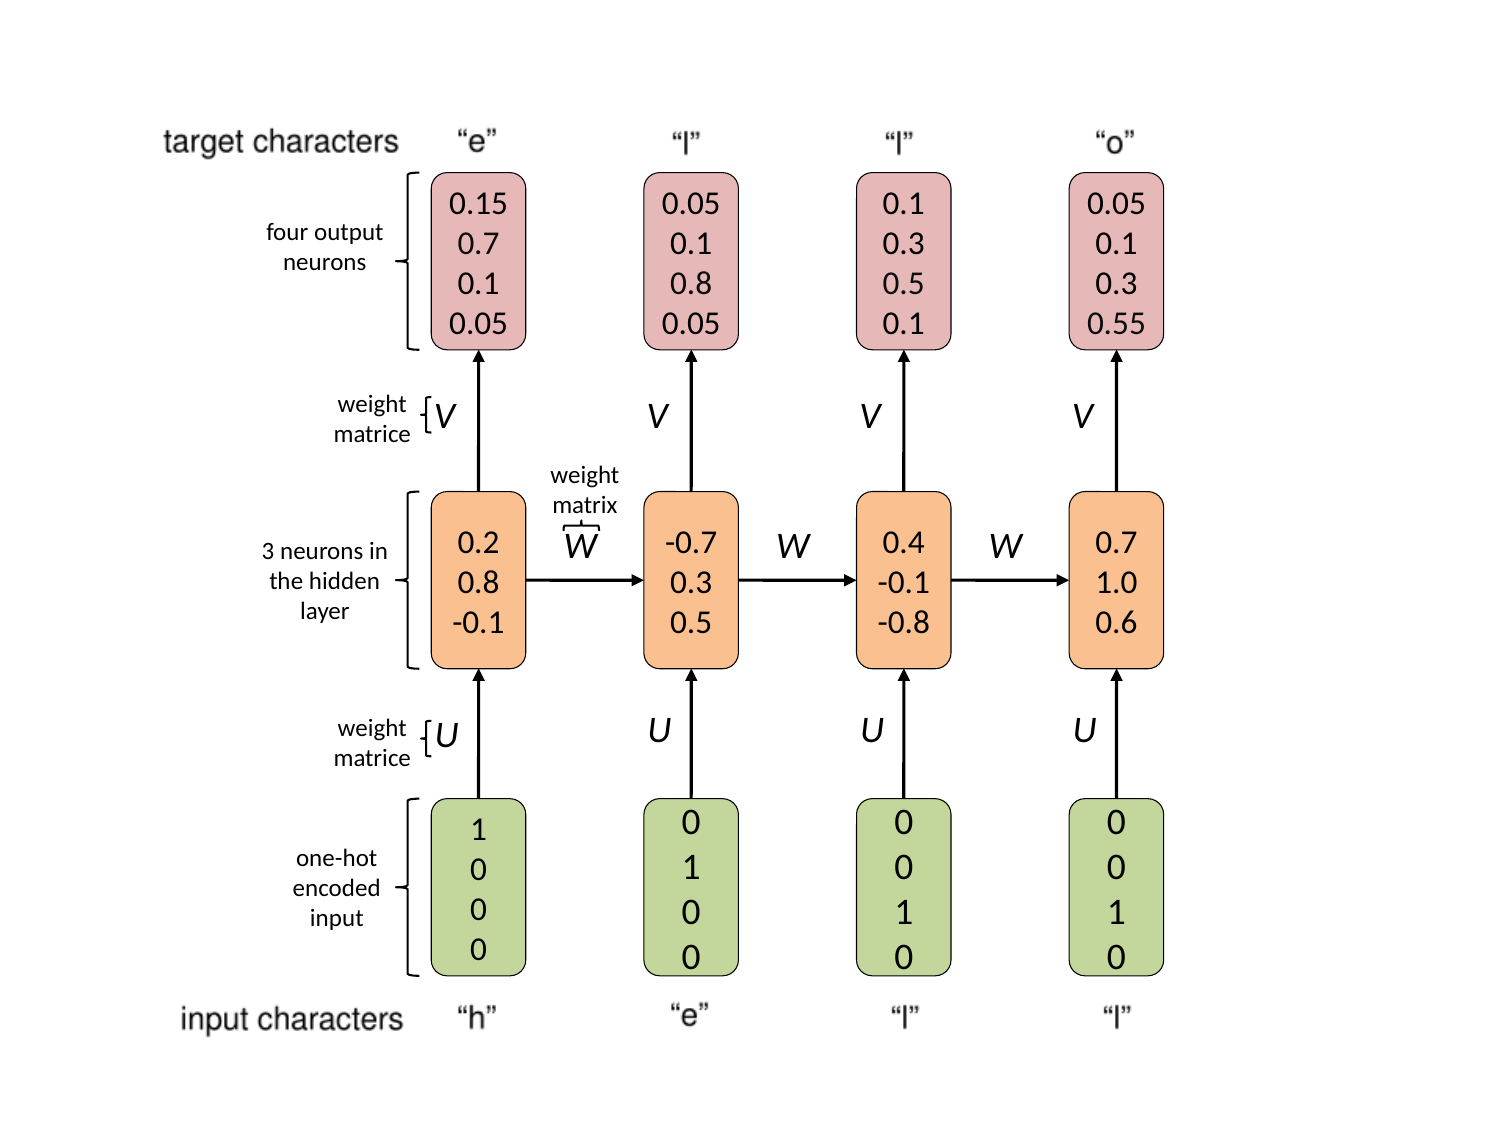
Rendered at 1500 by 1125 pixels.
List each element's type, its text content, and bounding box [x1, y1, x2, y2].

picture [1098, 999, 1138, 1034]
text_box 0.4 -0.1 -0.8 [856, 491, 952, 669]
chart [643, 710, 679, 752]
chart [455, 716, 466, 757]
chart [986, 527, 1031, 565]
chart [773, 527, 818, 565]
chart [643, 397, 679, 435]
picture [667, 999, 713, 1031]
chart [1069, 710, 1104, 752]
chart [856, 397, 891, 435]
text_box 0.15 0.7 0.1 0.05 [431, 172, 526, 350]
picture [667, 125, 707, 160]
text_box 3 neurons in the hidden layer [242, 527, 408, 632]
text_box 0 0 1 0 [1069, 798, 1164, 976]
picture [454, 999, 504, 1033]
picture [1092, 125, 1139, 157]
chart [1069, 397, 1104, 435]
picture [454, 125, 501, 157]
text_box 1 0 0 0 [431, 798, 526, 976]
picture [886, 999, 926, 1034]
text_box four output neurons [242, 208, 408, 283]
text_box 0 0 1 0 [856, 798, 952, 976]
chart [455, 397, 466, 435]
text_box weight matrix [502, 451, 668, 527]
picture [880, 125, 920, 160]
text_box one-hot encoded input [265, 834, 408, 939]
text_box 0.05 0.1 0.3 0.55 [1069, 172, 1164, 350]
chart [856, 710, 891, 752]
text_box 0.05 0.1 0.8 0.05 [643, 172, 739, 350]
text_box 0 1 0 0 [643, 798, 739, 976]
text_box 0.2 0.8 -0.1 [431, 491, 526, 669]
text_box weight matrice [289, 704, 455, 779]
text_box weight matrice [289, 380, 455, 456]
picture [176, 999, 408, 1039]
text_box 0.7 1.0 0.6 [1069, 491, 1164, 669]
picture [159, 124, 405, 161]
chart [561, 527, 606, 565]
text_box -0.7 0.3 0.5 [643, 491, 739, 669]
text_box 0.1 0.3 0.5 0.1 [856, 172, 952, 350]
